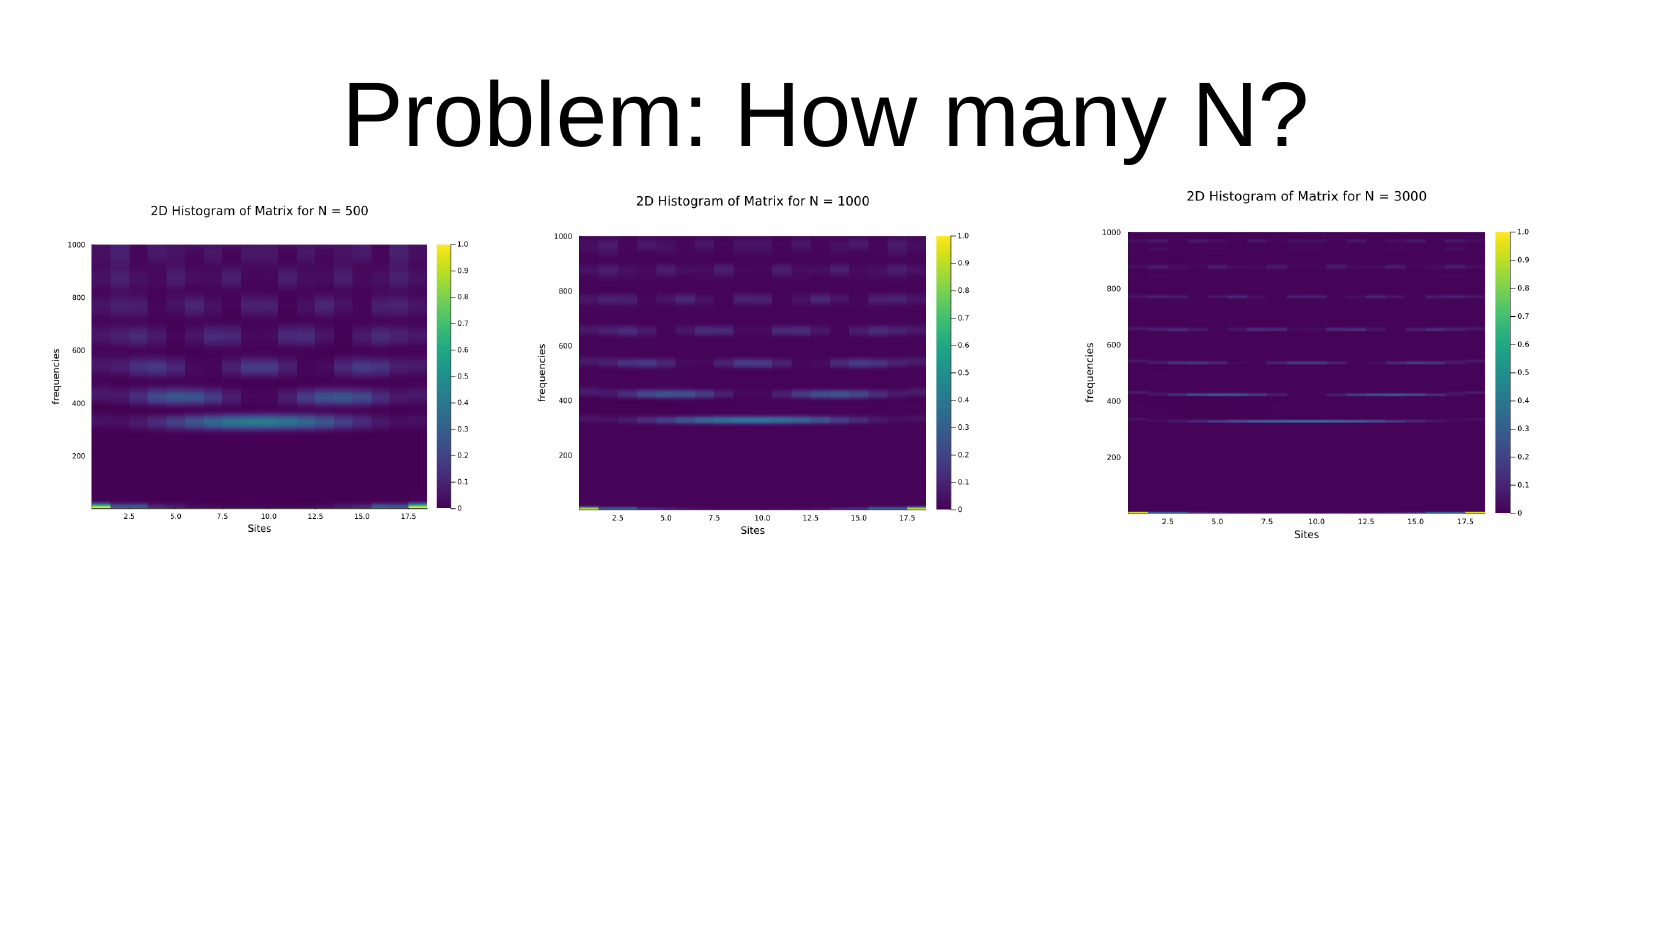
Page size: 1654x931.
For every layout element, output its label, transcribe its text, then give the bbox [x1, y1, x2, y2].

picture [1062, 189, 1565, 566]
title Problem: How many N? [82, 37, 1571, 193]
picture [30, 204, 502, 558]
picture [515, 194, 1004, 562]
